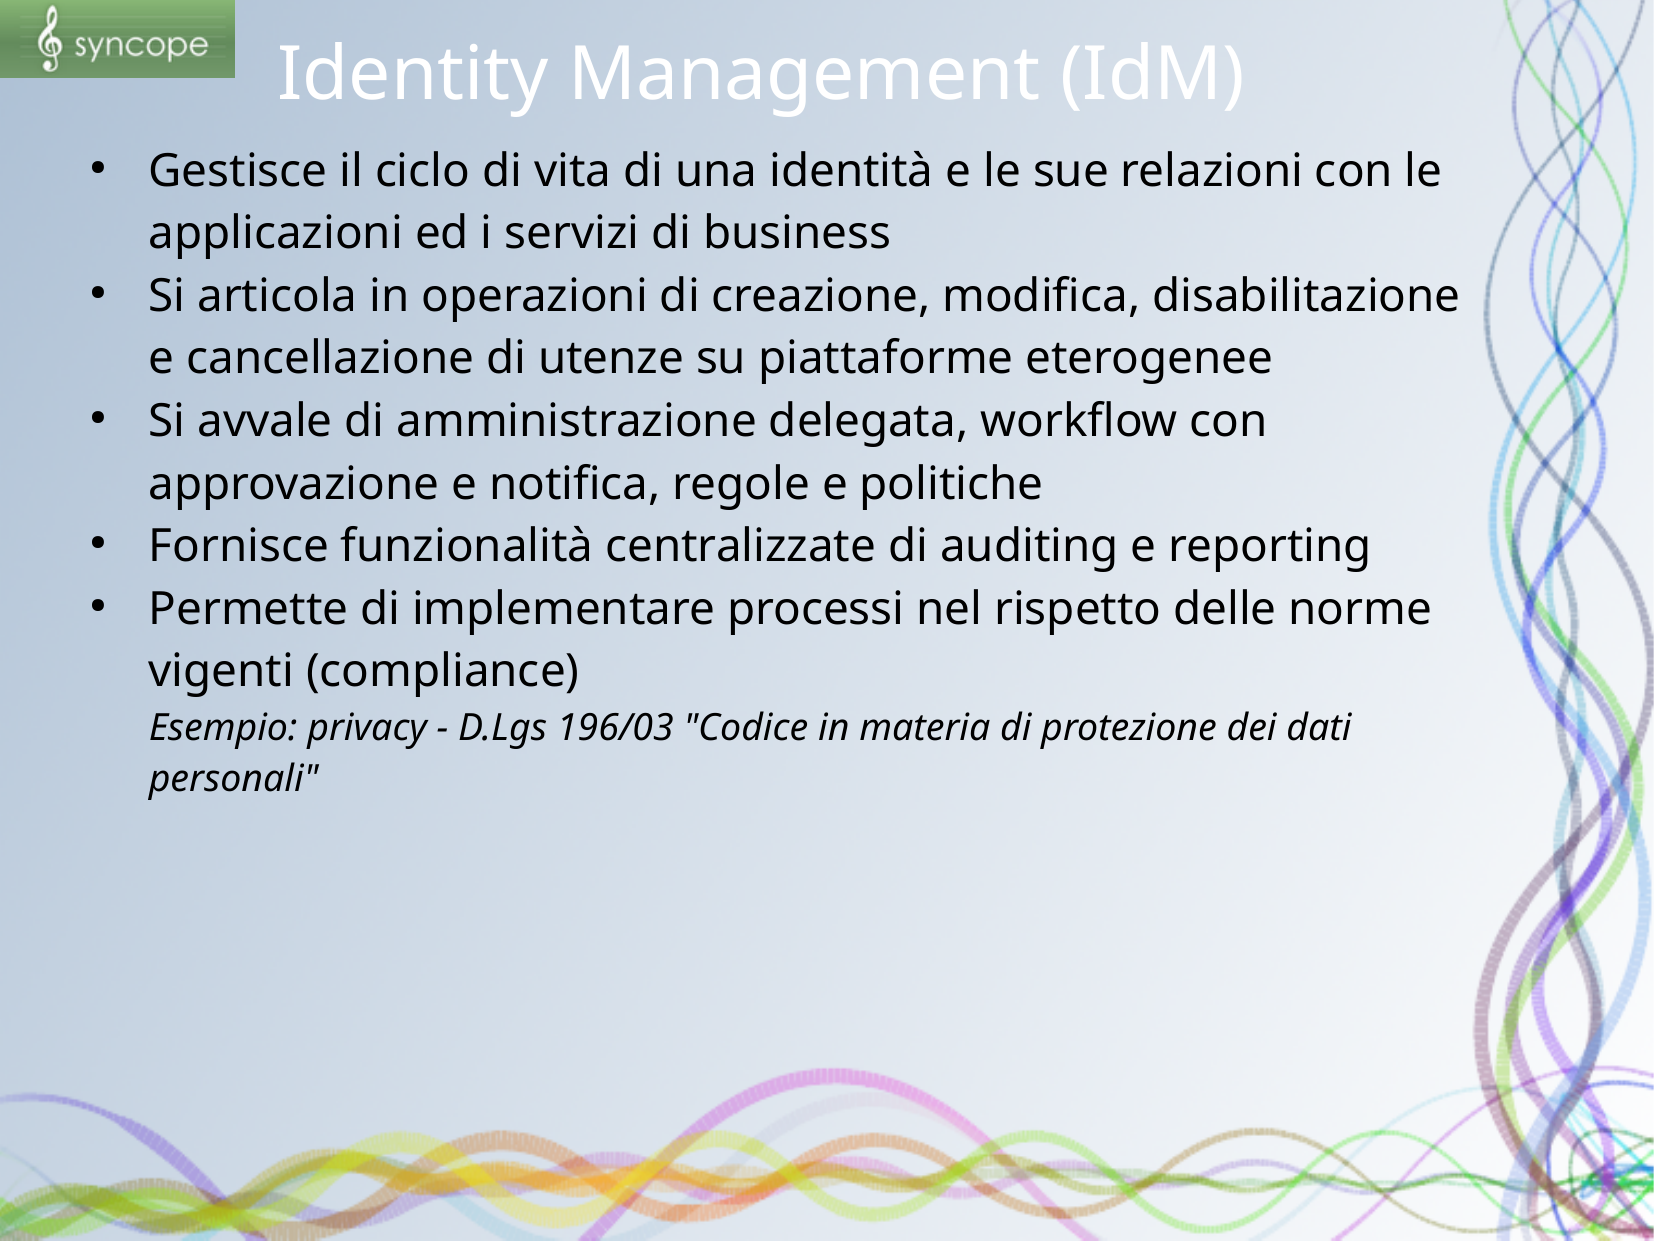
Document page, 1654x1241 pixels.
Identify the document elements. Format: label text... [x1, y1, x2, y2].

text_box Gestisce il ciclo di vita di una identità e le sue relazioni con le applicazioni ed i servizi di business Si articola in operazioni di creazione, modifica, disabilitazione e cancellazione di utenze su piattaforme eterogenee Si avvale di amministrazione delegata, workflow con approvazione e notifica, regole e politiche Fornisce funzionalità centralizzate di auditing e reporting Permette di implementare processi nel rispetto delle norme vigenti (compliance) Esempio: privacy - D.Lgs 196/03 "Codice in materia di protezione dei dati personali" [75, 129, 1486, 966]
text_box Identity Management (IdM) [262, 12, 1501, 143]
picture [0, 0, 1654, 1241]
